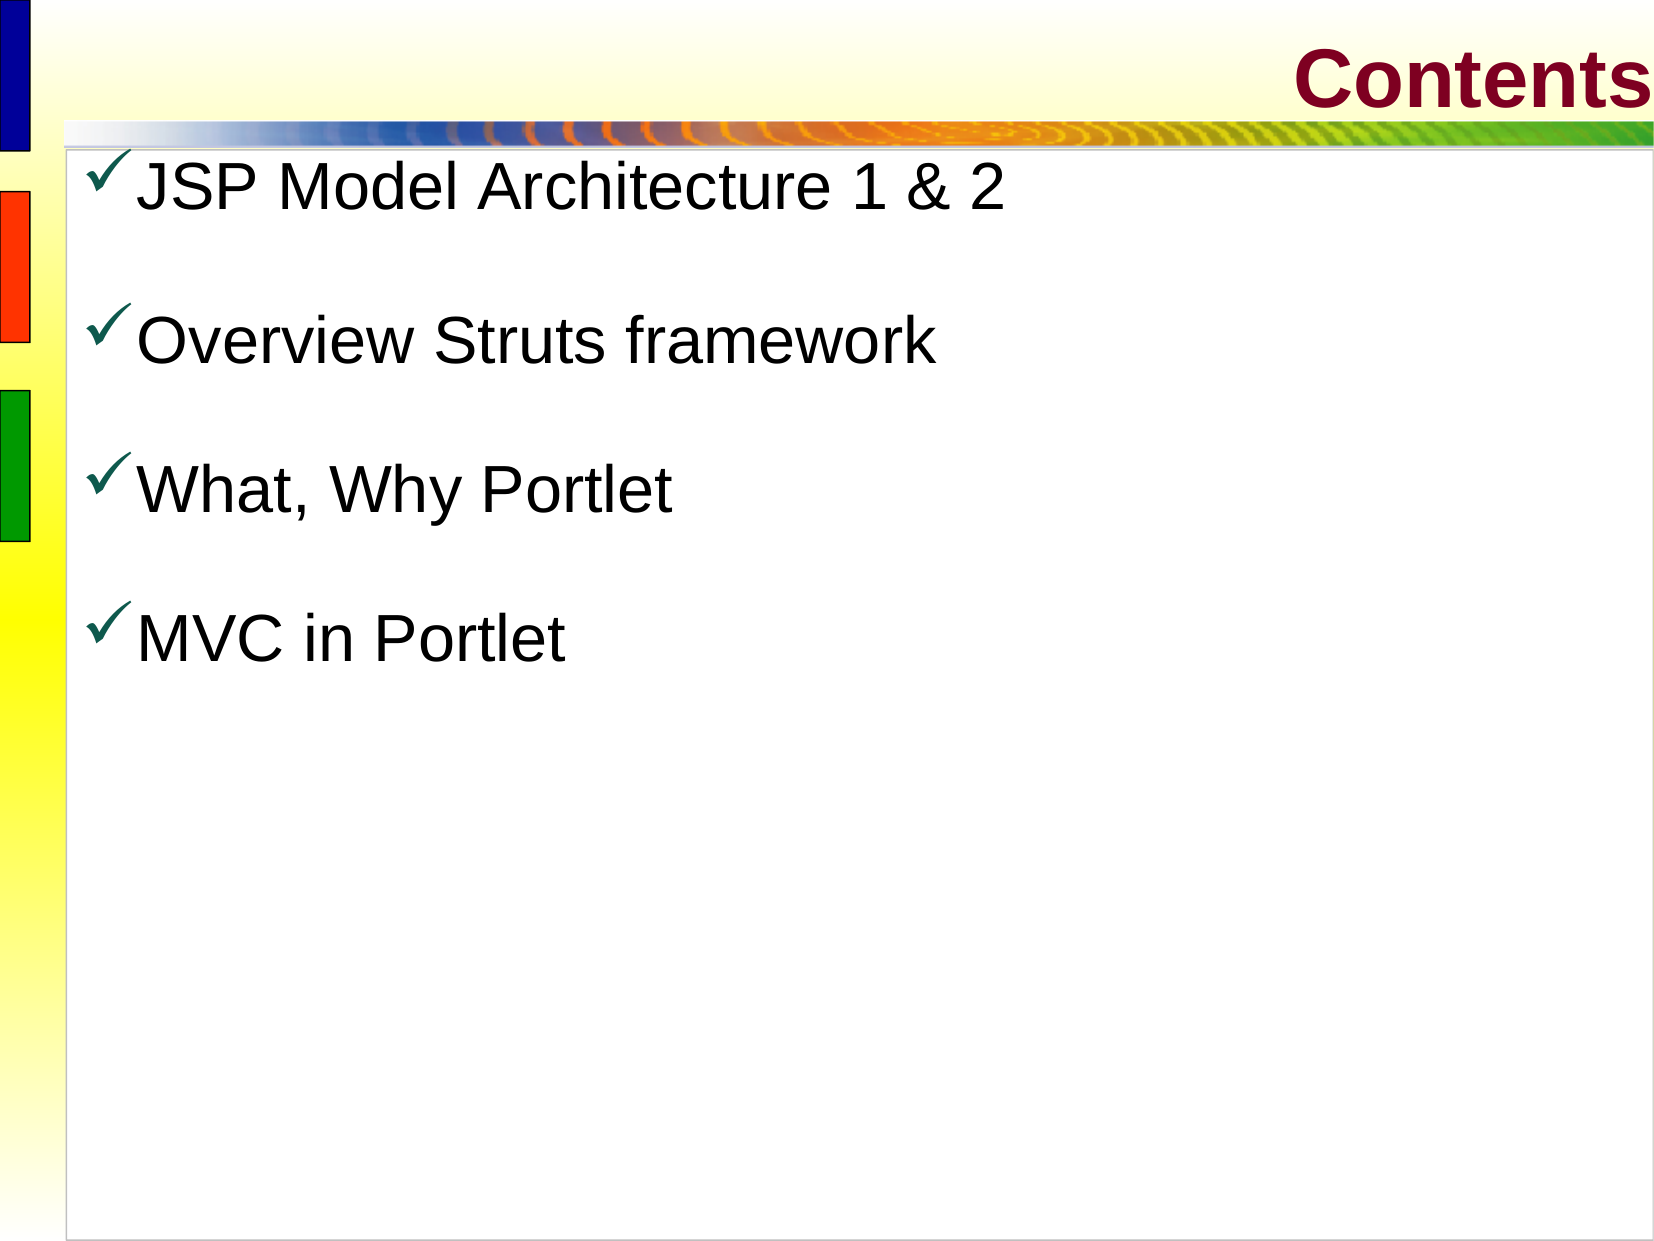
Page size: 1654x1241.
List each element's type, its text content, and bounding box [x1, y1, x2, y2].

picture [64, 120, 201, 148]
list JSP Model Architecture 1 & 2 Overview Struts framework What, Why Portlet MVC in Portlet [0, 150, 1654, 1158]
title Contents [201, 8, 1654, 150]
